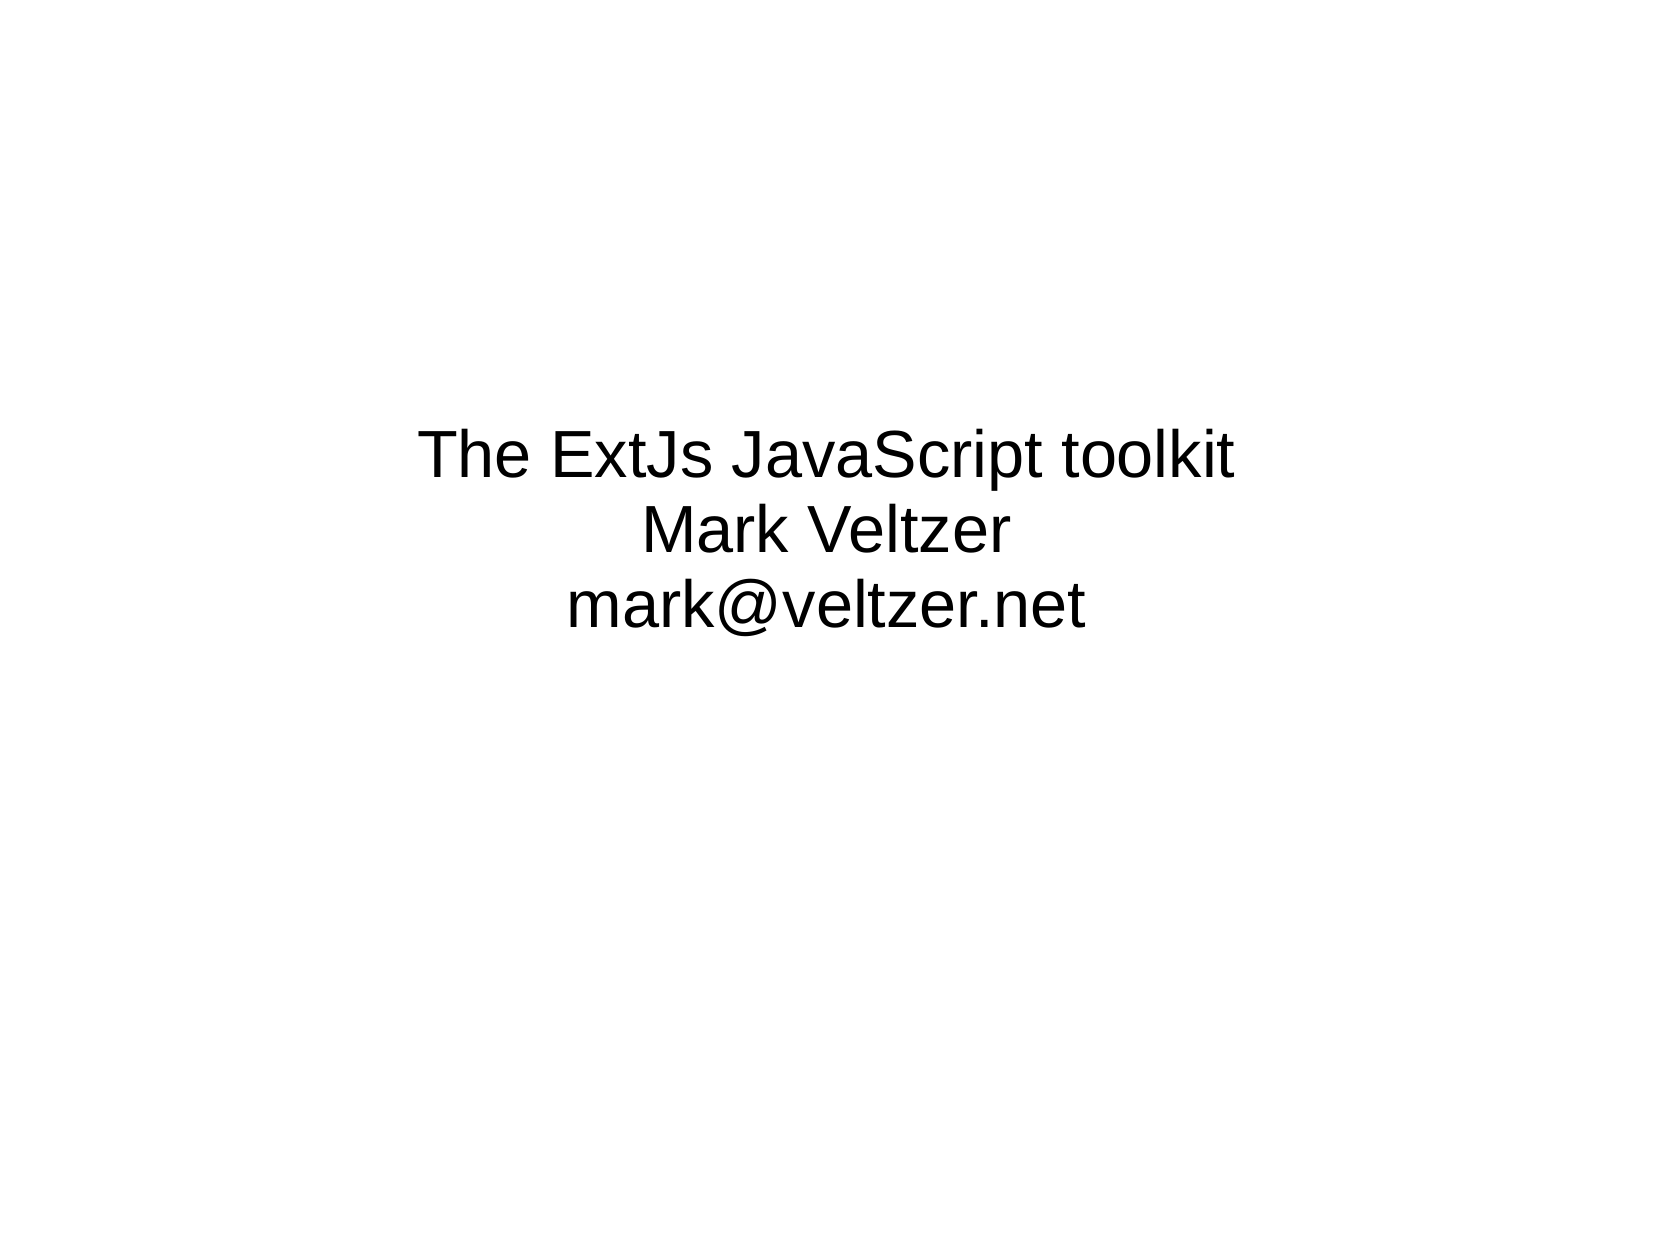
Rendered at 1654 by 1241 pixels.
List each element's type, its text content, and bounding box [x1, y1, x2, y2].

subtitle The ExtJs JavaScript toolkit Mark Veltzer mark@veltzer.net [82, 49, 1571, 1010]
